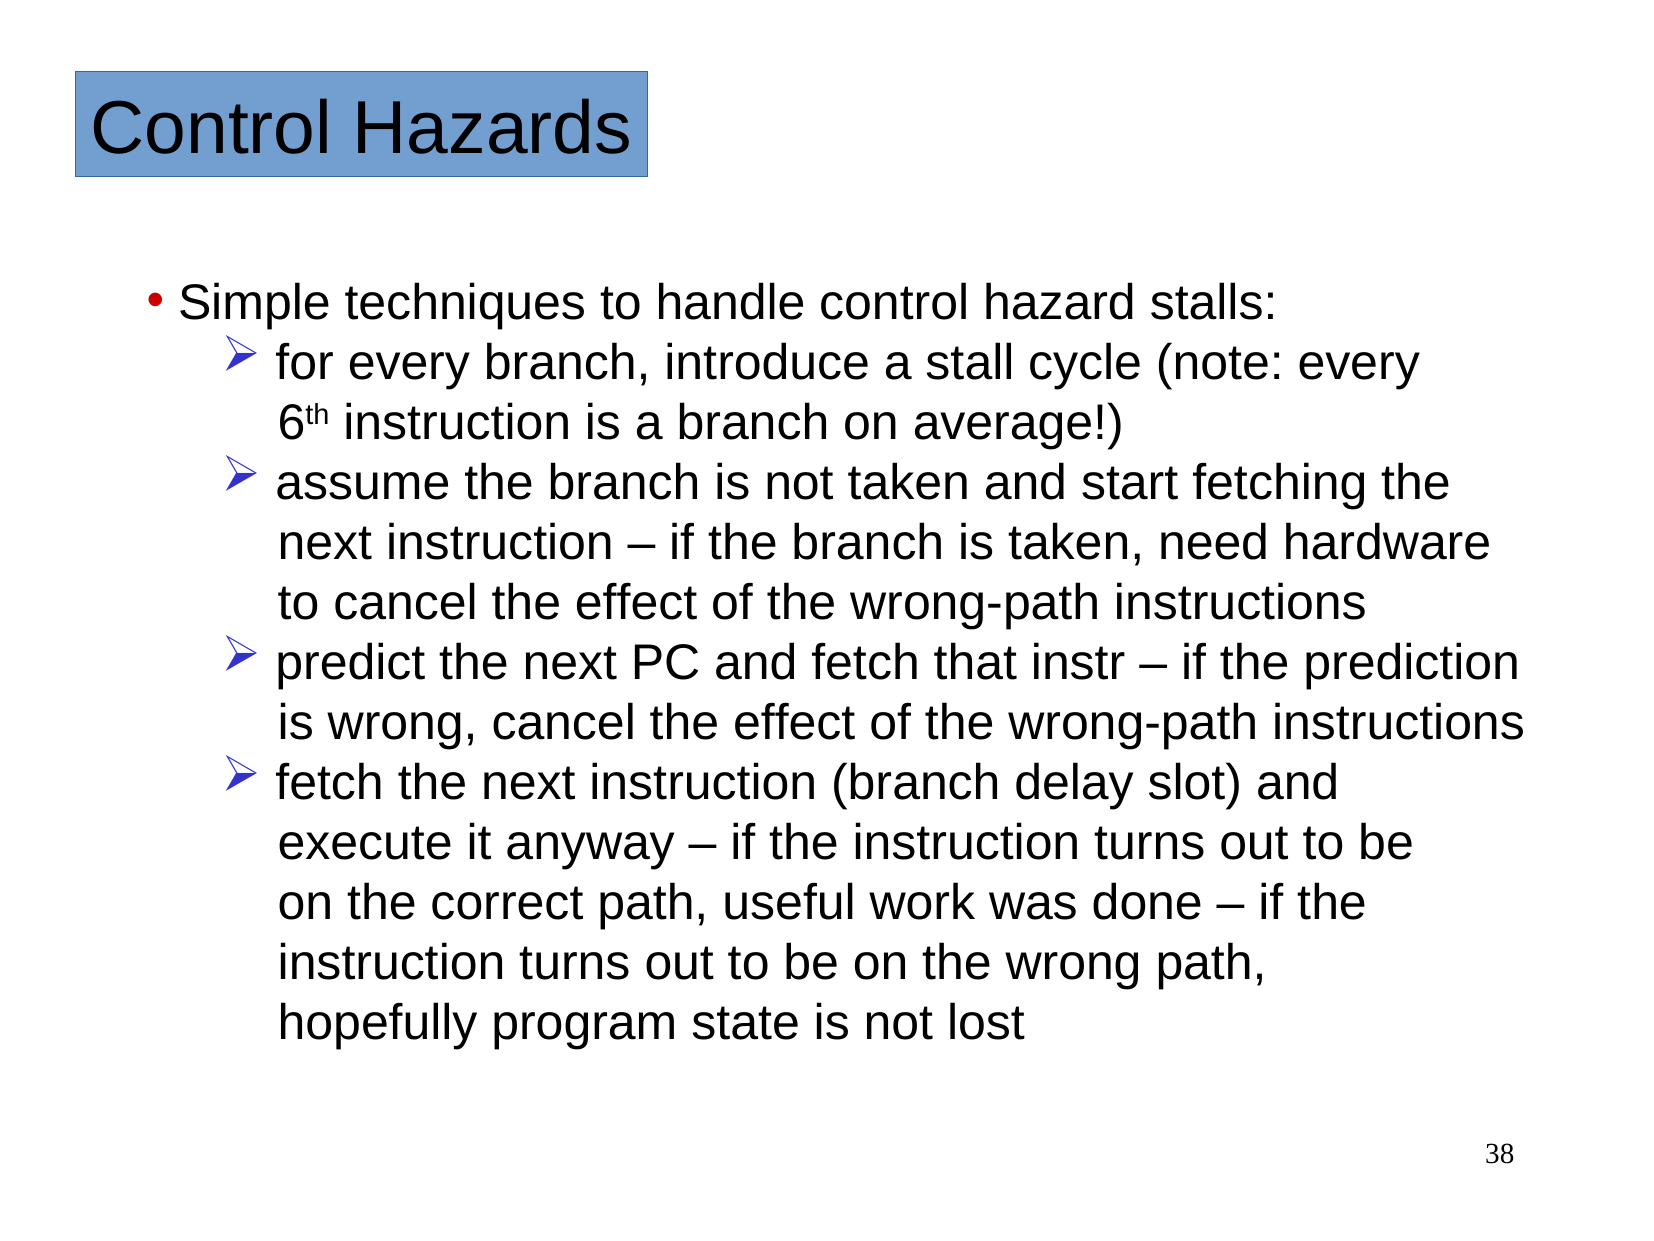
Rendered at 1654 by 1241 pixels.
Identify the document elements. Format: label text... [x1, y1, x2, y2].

text_box Simple techniques to handle control hazard stalls: for every branch, introduce a stall cycle (note: every 6th instruction is a branch on average!) assume the branch is not taken and start fetching the next instruction – if the branch is taken, need hardware to cancel the effect of the wrong-path instructions predict the next PC and fetch that instr – if the prediction is wrong, cancel the effect of the wrong-path instructions fetch the next instruction (branch delay slot) and execute it anyway – if the instruction turns out to be on the correct path, useful work was done – if the instruction turns out to be on the wrong path, hopefully program state is not lost [131, 261, 1541, 1058]
text_box <number> [1184, 1129, 1530, 1213]
text_box Control Hazards [75, 71, 648, 177]
